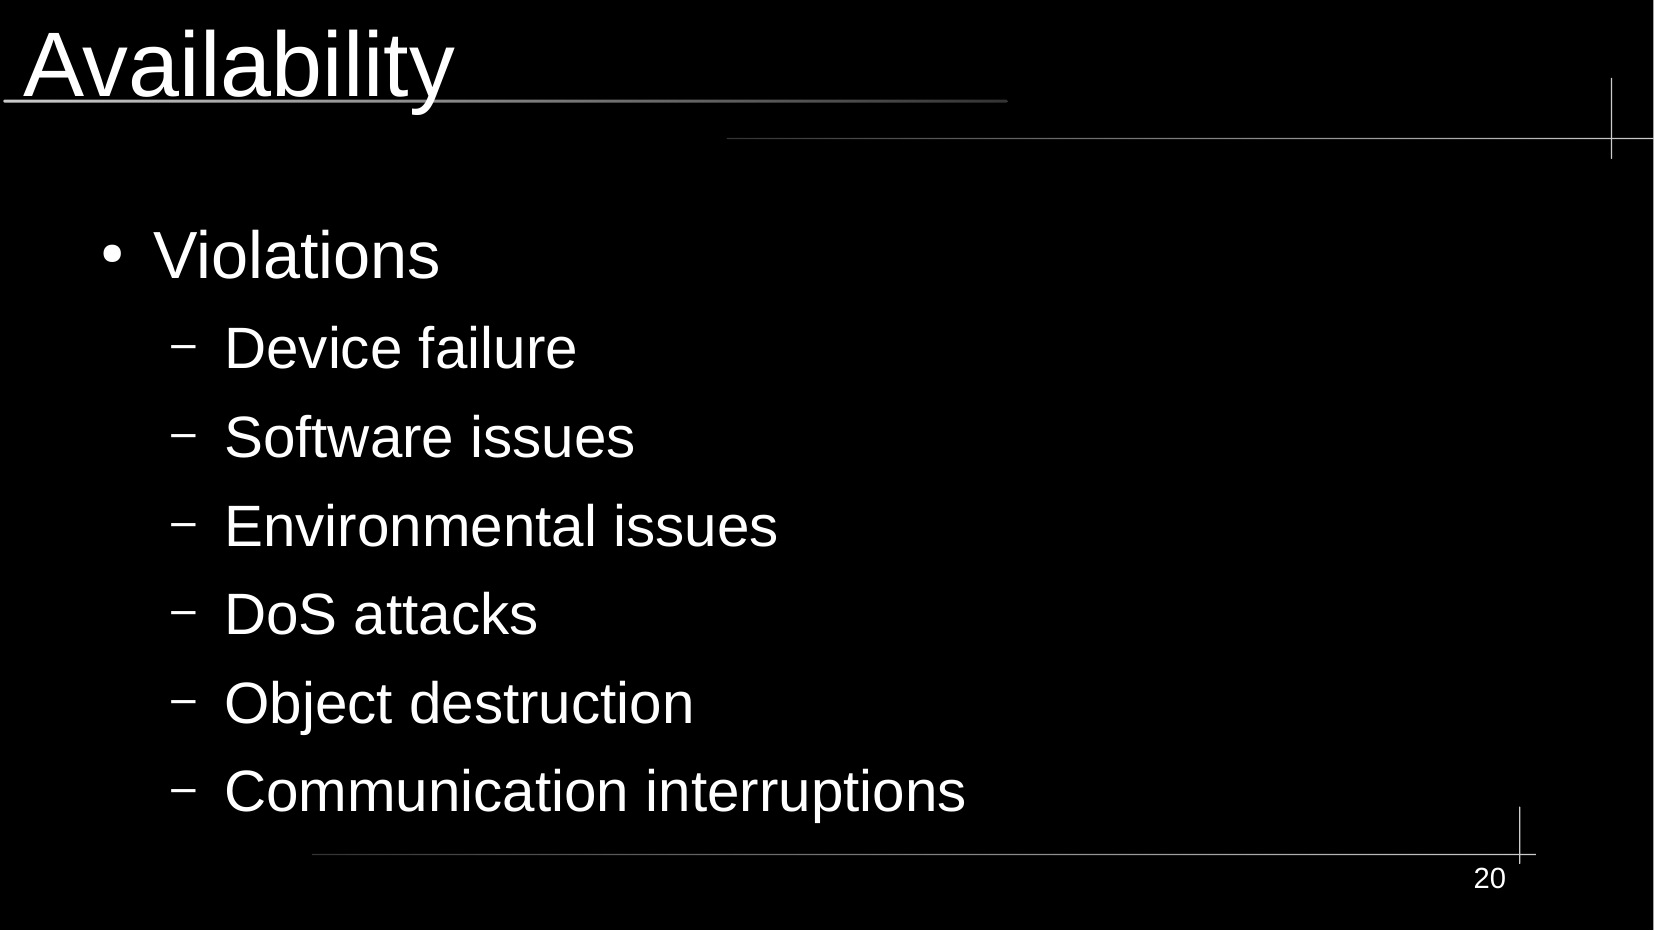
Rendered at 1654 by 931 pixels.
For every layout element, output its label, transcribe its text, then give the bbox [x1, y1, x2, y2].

list Violations Device failure Software issues Environmental issues DoS attacks Object destruction Communication interruptions [82, 217, 1571, 901]
title Availability [23, 11, 1589, 119]
